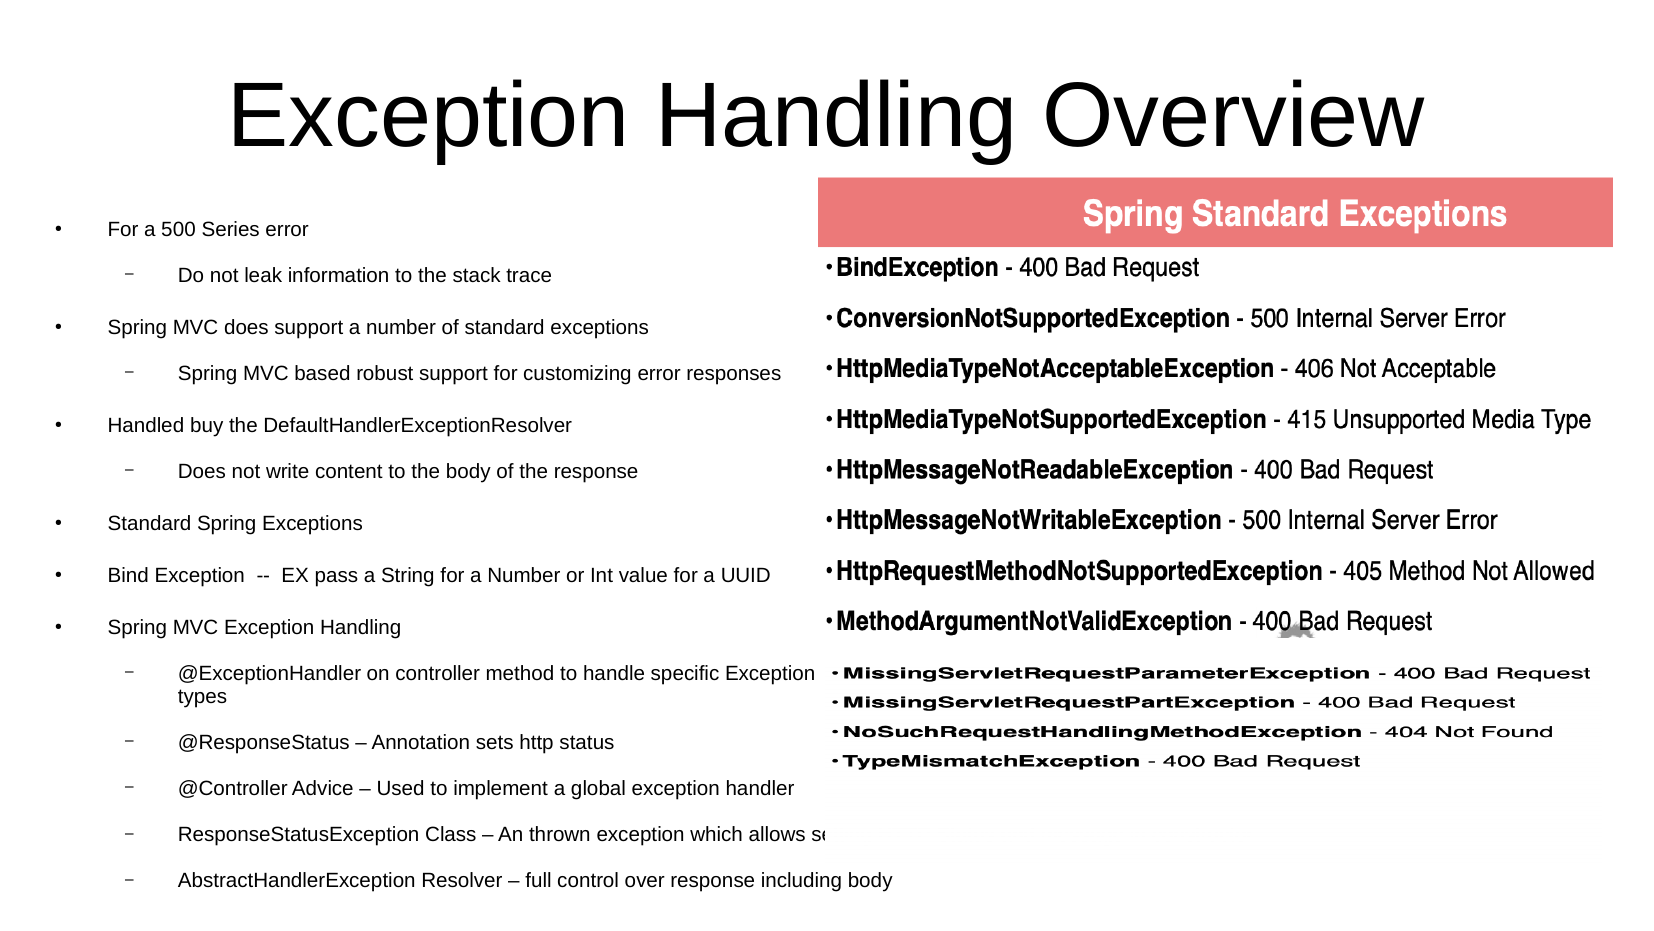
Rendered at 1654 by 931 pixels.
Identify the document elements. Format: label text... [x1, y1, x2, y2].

list For a 500 Series error Do not leak information to the stack trace Spring MVC does support a number of standard exceptions Spring MVC based robust support for customizing error responses Handled buy the DefaultHandlerExceptionResolver Does not write content to the body of the response Standard Spring Exceptions Bind Exception -- EX pass a String for a Number or Int value for a UUID Spring MVC Exception Handling @ExceptionHandler on controller method to handle specific Exception types @ResponseStatus – Annotation sets http status @Controller Advice – Used to implement a global exception handler ResponseStatusException Class – An thrown exception which allows setting HTTP Status and message in constructor AbstractHandlerException Resolver – full control over response including body [37, 217, 1571, 901]
picture [818, 176, 1613, 638]
title Exception Handling Overview [82, 37, 1571, 193]
picture [825, 663, 1602, 863]
